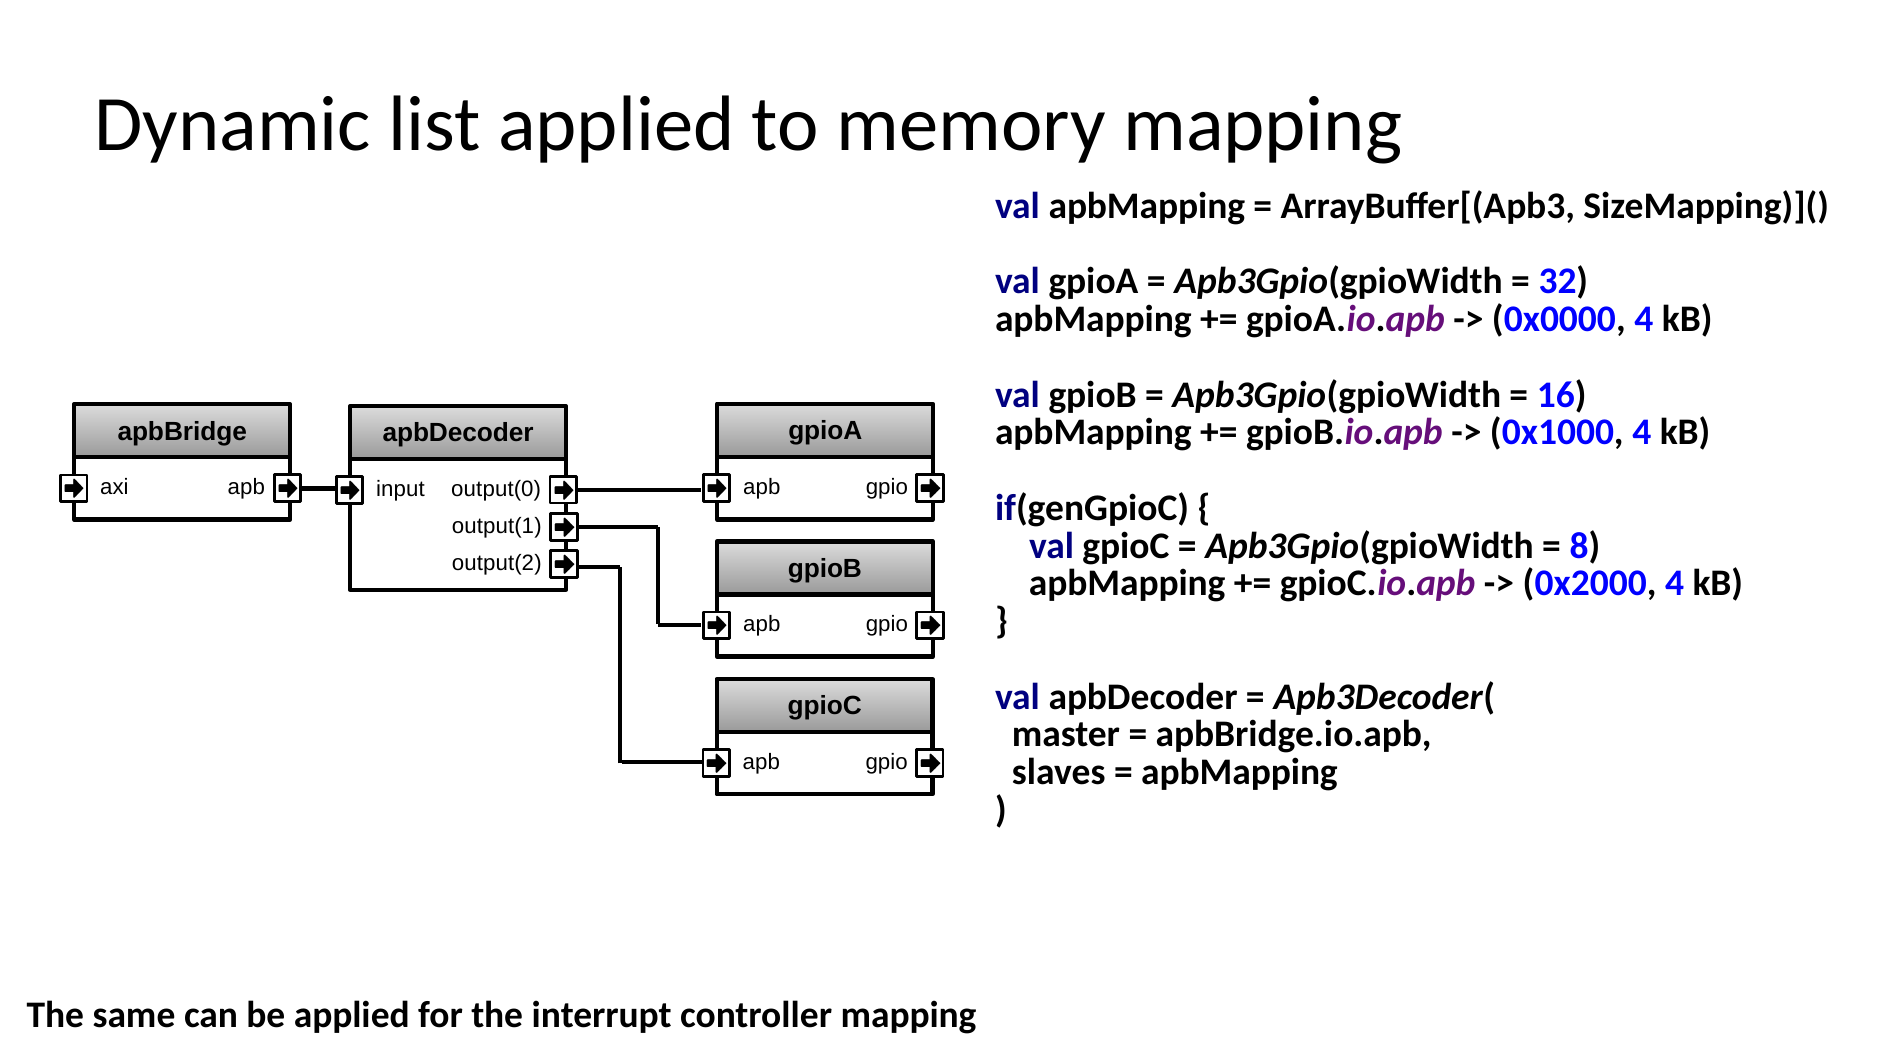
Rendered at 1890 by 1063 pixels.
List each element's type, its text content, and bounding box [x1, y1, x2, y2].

picture [59, 401, 945, 797]
text_box The same can be applied for the interrupt controller mapping [11, 992, 1102, 1053]
text_box val apbMapping = ArrayBuffer[(Apb3, SizeMapping)]() val gpioA = Apb3Gpio(gpioWidth = 32) apbMapping += gpioA.io.apb -> (0x0000, 4 kB) val gpioB = Apb3Gpio(gpioWidth = 16) apbMapping += gpioB.io.apb -> (0x1000, 4 kB) if(genGpioC) { val gpioC = Apb3Gpio(gpioWidth = 8) apbMapping += gpioC.io.apb -> (0x2000, 4 kB) } val apbDecoder = Apb3Decoder( master = apbBridge.io.apb, slaves = apbMapping ) [980, 182, 1890, 1004]
title Dynamic list applied to memory mapping [94, 42, 1796, 220]
